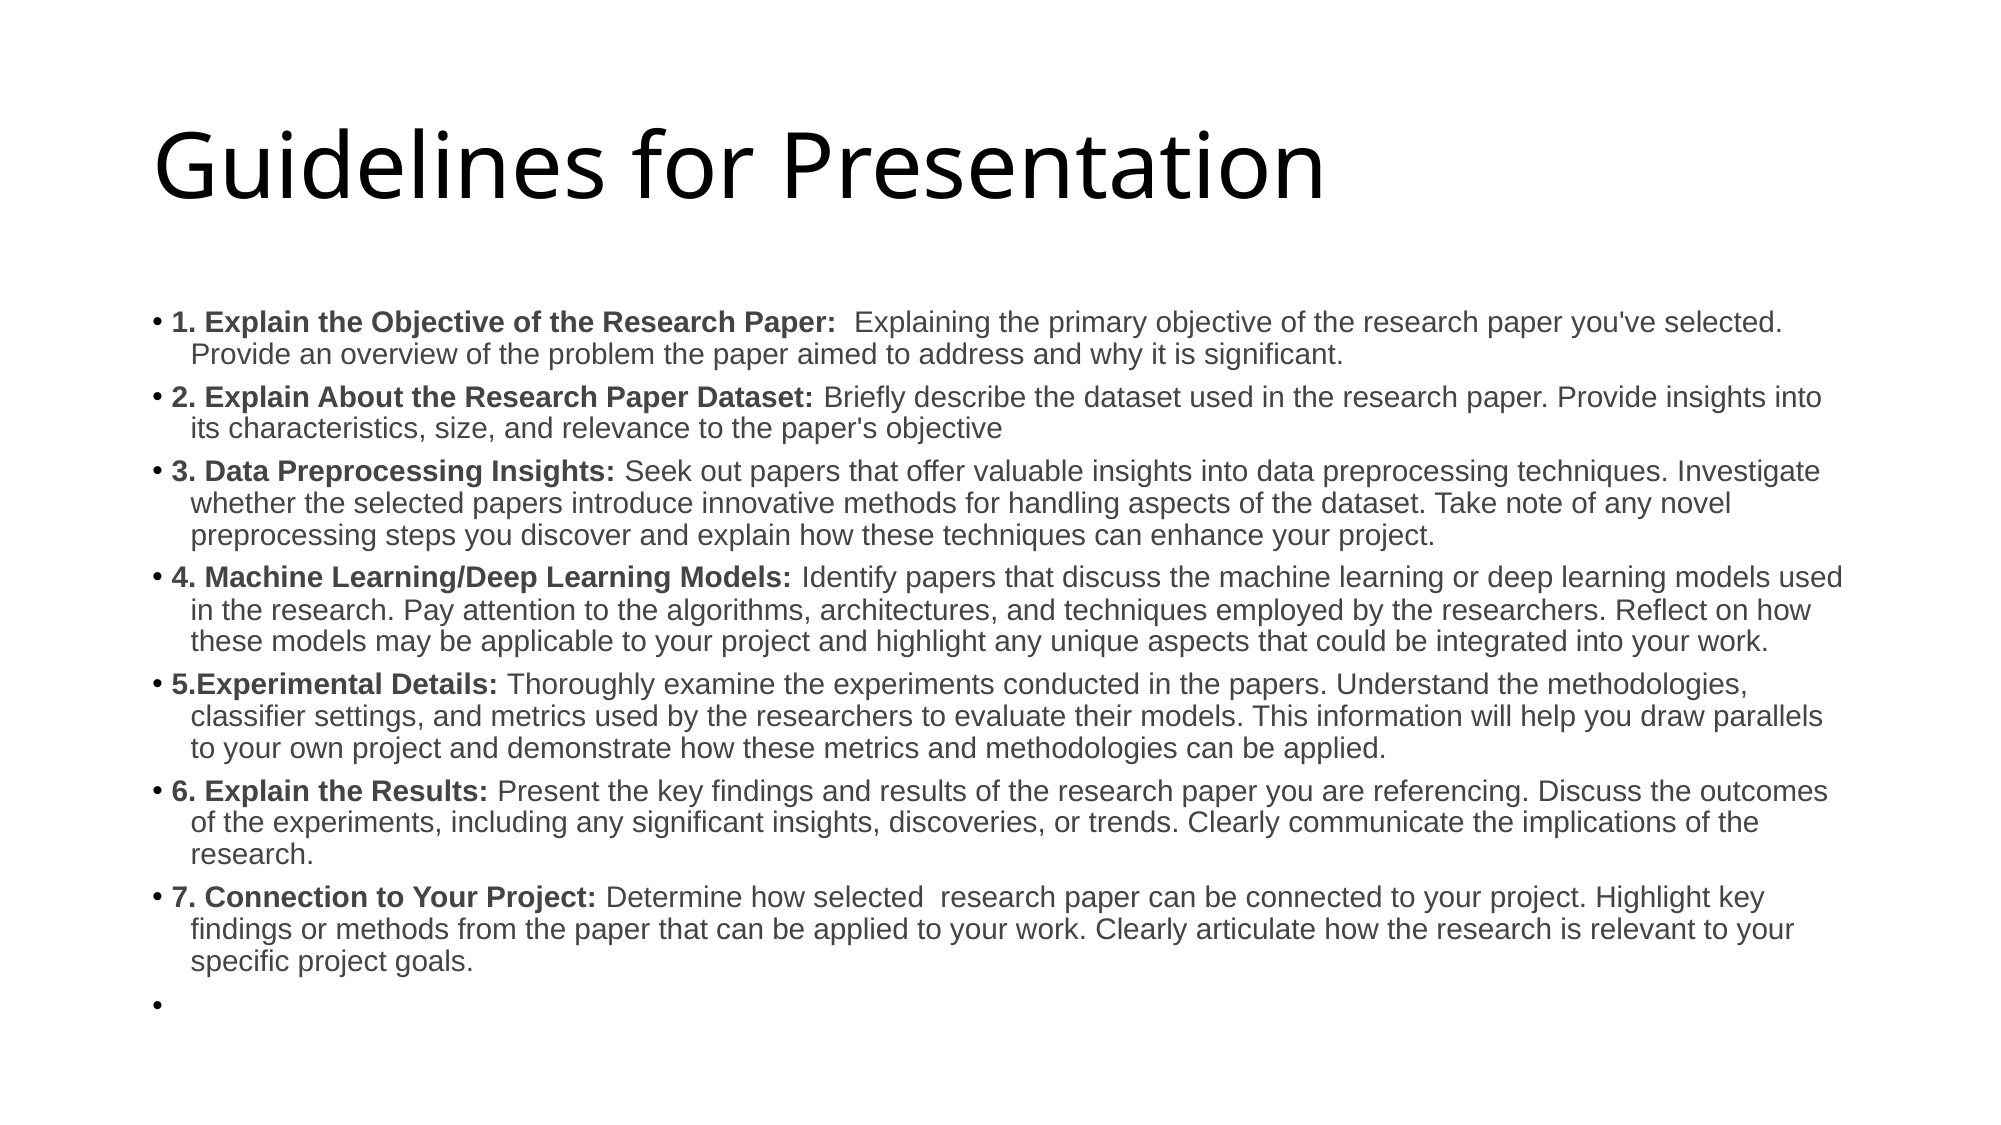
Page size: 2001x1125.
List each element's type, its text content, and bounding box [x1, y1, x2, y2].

title Guidelines for Presentation [137, 59, 1863, 278]
list 1. Explain the Objective of the Research Paper: Explaining the primary objective of the research paper you've selected. Provide an overview of the problem the paper aimed to address and why it is significant. 2. Explain About the Research Paper Dataset: Briefly describe the dataset used in the research paper. Provide insights into its characteristics, size, and relevance to the paper's objective 3. Data Preprocessing Insights: Seek out papers that offer valuable insights into data preprocessing techniques. Investigate whether the selected papers introduce innovative methods for handling aspects of the dataset. Take note of any novel preprocessing steps you discover and explain how these techniques can enhance your project. 4. Machine Learning/Deep Learning Models: Identify papers that discuss the machine learning or deep learning models used in the research. Pay attention to the algorithms, architectures, and techniques employed by the researchers. Reflect on how these models may be applicable to your project and highlight any unique aspects that could be integrated into your work. 5.Experimental Details: Thoroughly examine the experiments conducted in the papers. Understand the methodologies, classifier settings, and metrics used by the researchers to evaluate their models. This information will help you draw parallels to your own project and demonstrate how these metrics and methodologies can be applied. 6. Explain the Results: Present the key findings and results of the research paper you are referencing. Discuss the outcomes of the experiments, including any significant insights, discoveries, or trends. Clearly communicate the implications of the research. 7. Connection to Your Project: Determine how selected research paper can be connected to your project. Highlight key findings or methods from the paper that can be applied to your work. Clearly articulate how the research is relevant to your specific project goals. [137, 299, 1863, 1014]
